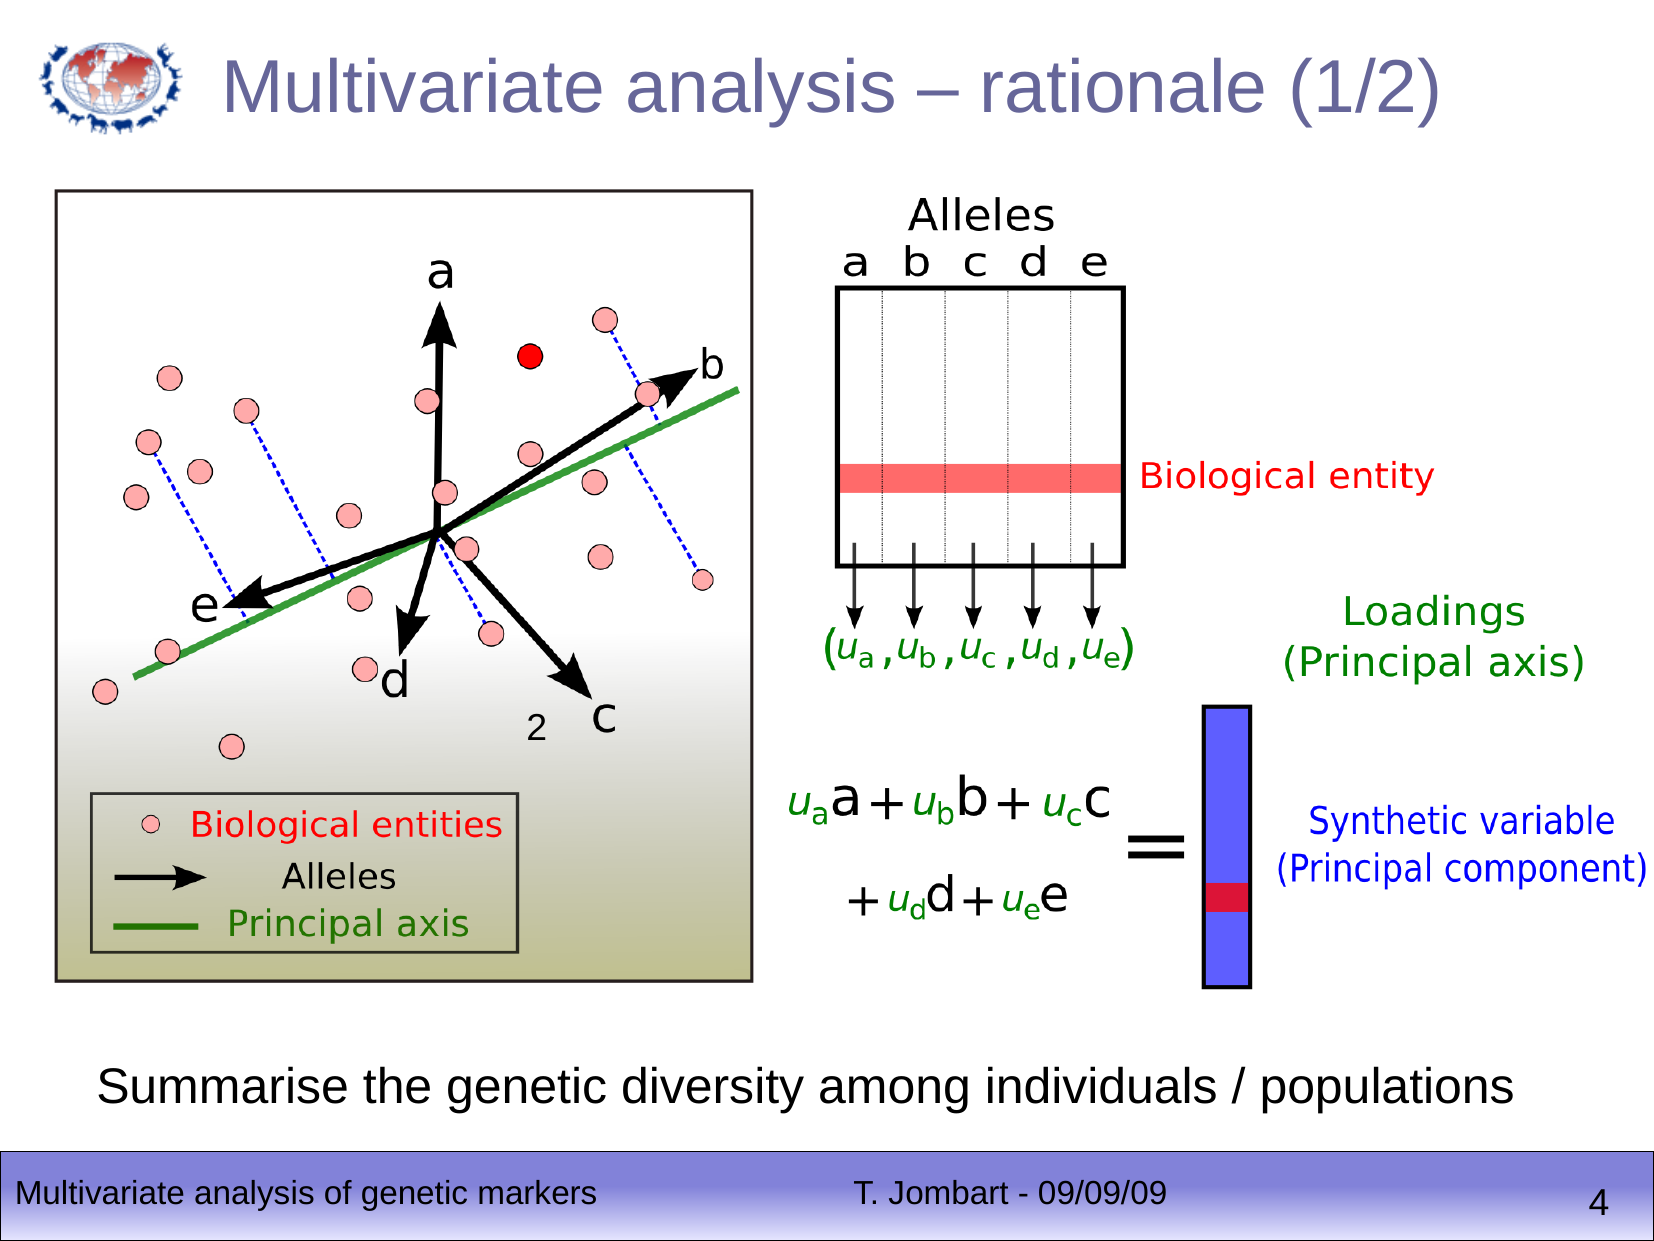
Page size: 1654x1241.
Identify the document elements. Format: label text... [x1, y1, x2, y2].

picture [41, 177, 1654, 1004]
picture [25, 29, 186, 144]
text_box Multivariate analysis of genetic markers [0, 1167, 614, 1220]
text_box 4 [1573, 1174, 1625, 1232]
text_box [0, 1151, 1654, 1241]
text_box T. Jombart - 09/09/09 [838, 1167, 1202, 1225]
text_box Summarise the genetic diversity among individuals / populations [0, 1015, 1612, 1156]
text_box 2 [511, 699, 563, 757]
text_box Multivariate analysis – rationale (1/2) [206, 37, 1654, 136]
